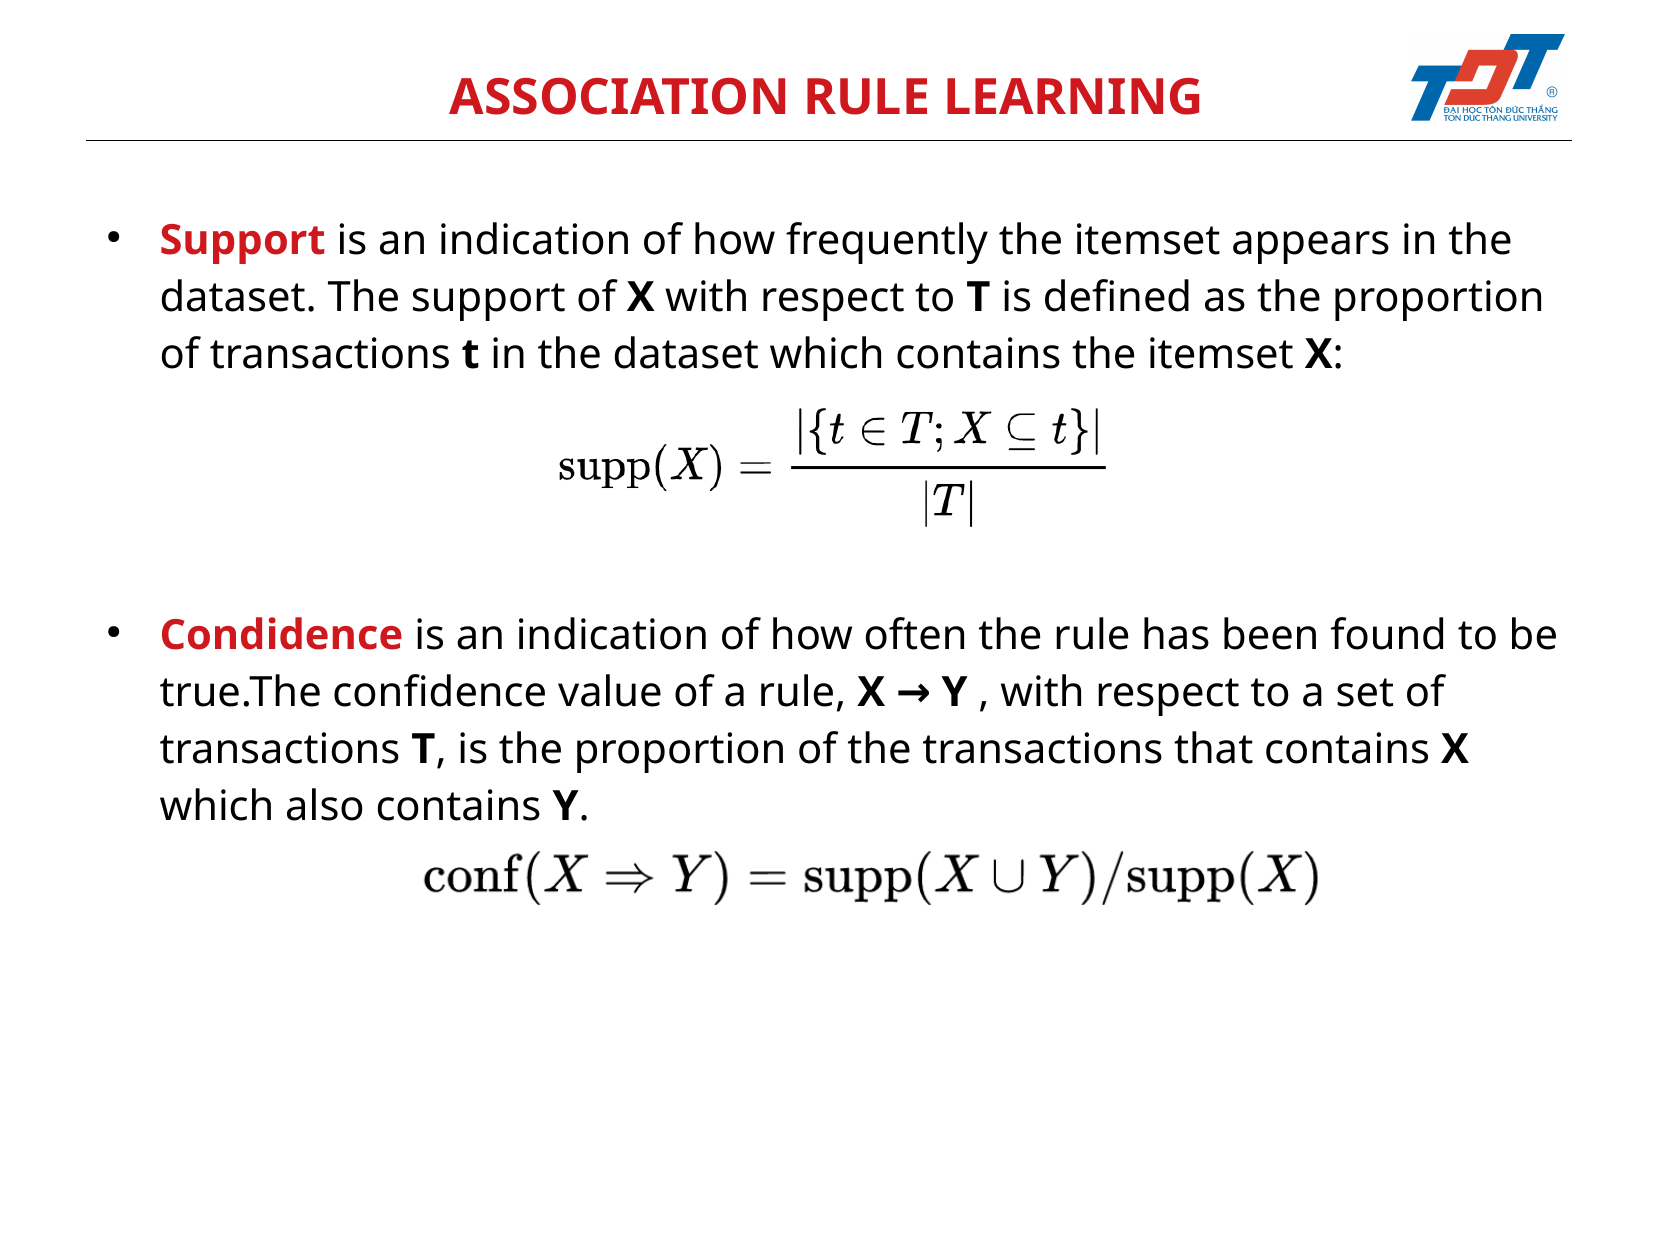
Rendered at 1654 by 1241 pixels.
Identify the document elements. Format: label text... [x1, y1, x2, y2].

picture [540, 389, 1111, 537]
list Support is an indication of how frequently the itemset appears in the dataset. The support of X with respect to T is defined as the proportion of transactions t in the dataset which contains the itemset X: Condidence is an indication of how often the rule has been found to be true.The confidence value of a rule, X → Y , with respect to a set of transactions T, is the proportion of the transactions that contains X which also contains Y. [88, 210, 1582, 1156]
picture [405, 823, 1331, 929]
picture [1411, 34, 1565, 121]
title ASSOCIATION RULE LEARNING [82, 49, 1572, 141]
